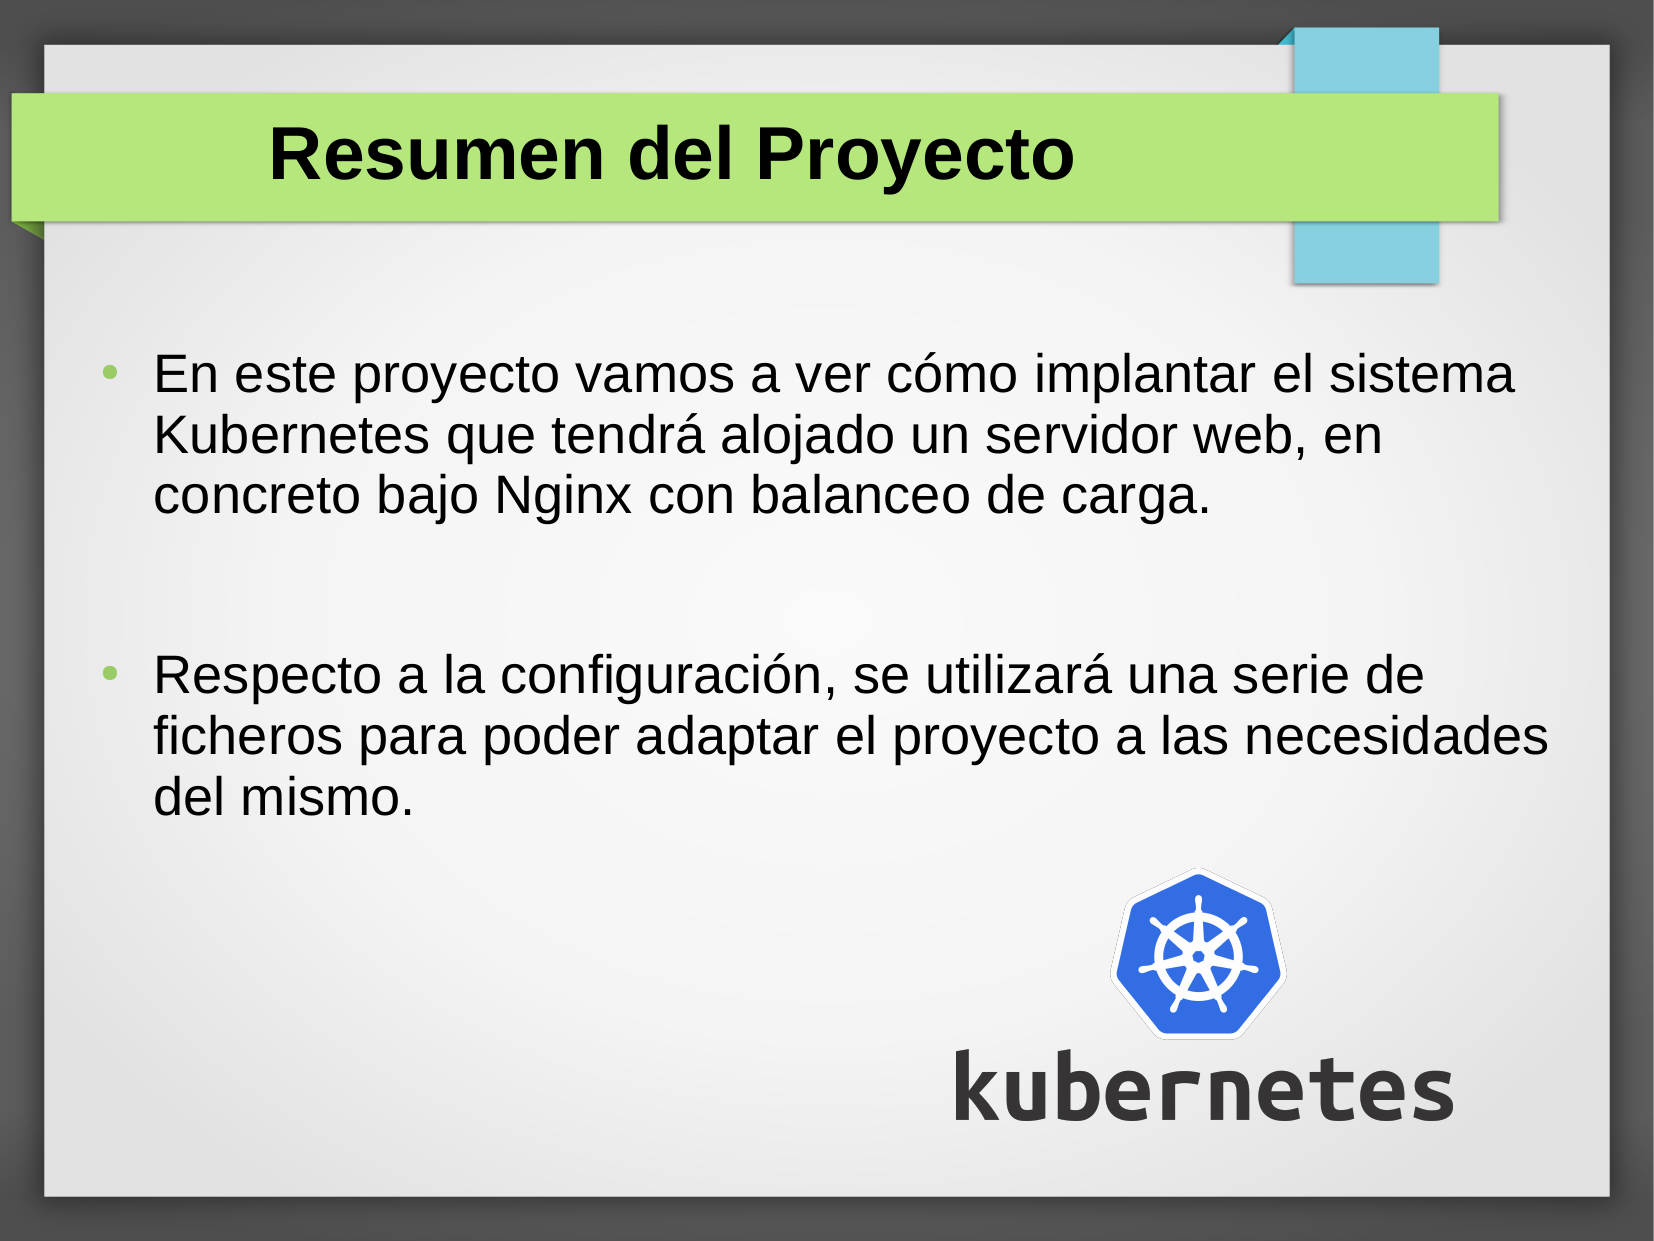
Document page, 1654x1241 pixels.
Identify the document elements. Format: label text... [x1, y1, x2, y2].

title Resumen del Proyecto [82, 94, 1264, 213]
list En este proyecto vamos a ver cómo implantar el sistema Kubernetes que tendrá alojado un servidor web, en concreto bajo Nginx con balanceo de carga. Respecto a la configuración, se utilizará una serie de ficheros para poder adaptar el proyecto a las necesidades del mismo. [82, 343, 1571, 1063]
picture [0, 0, 1654, 1241]
